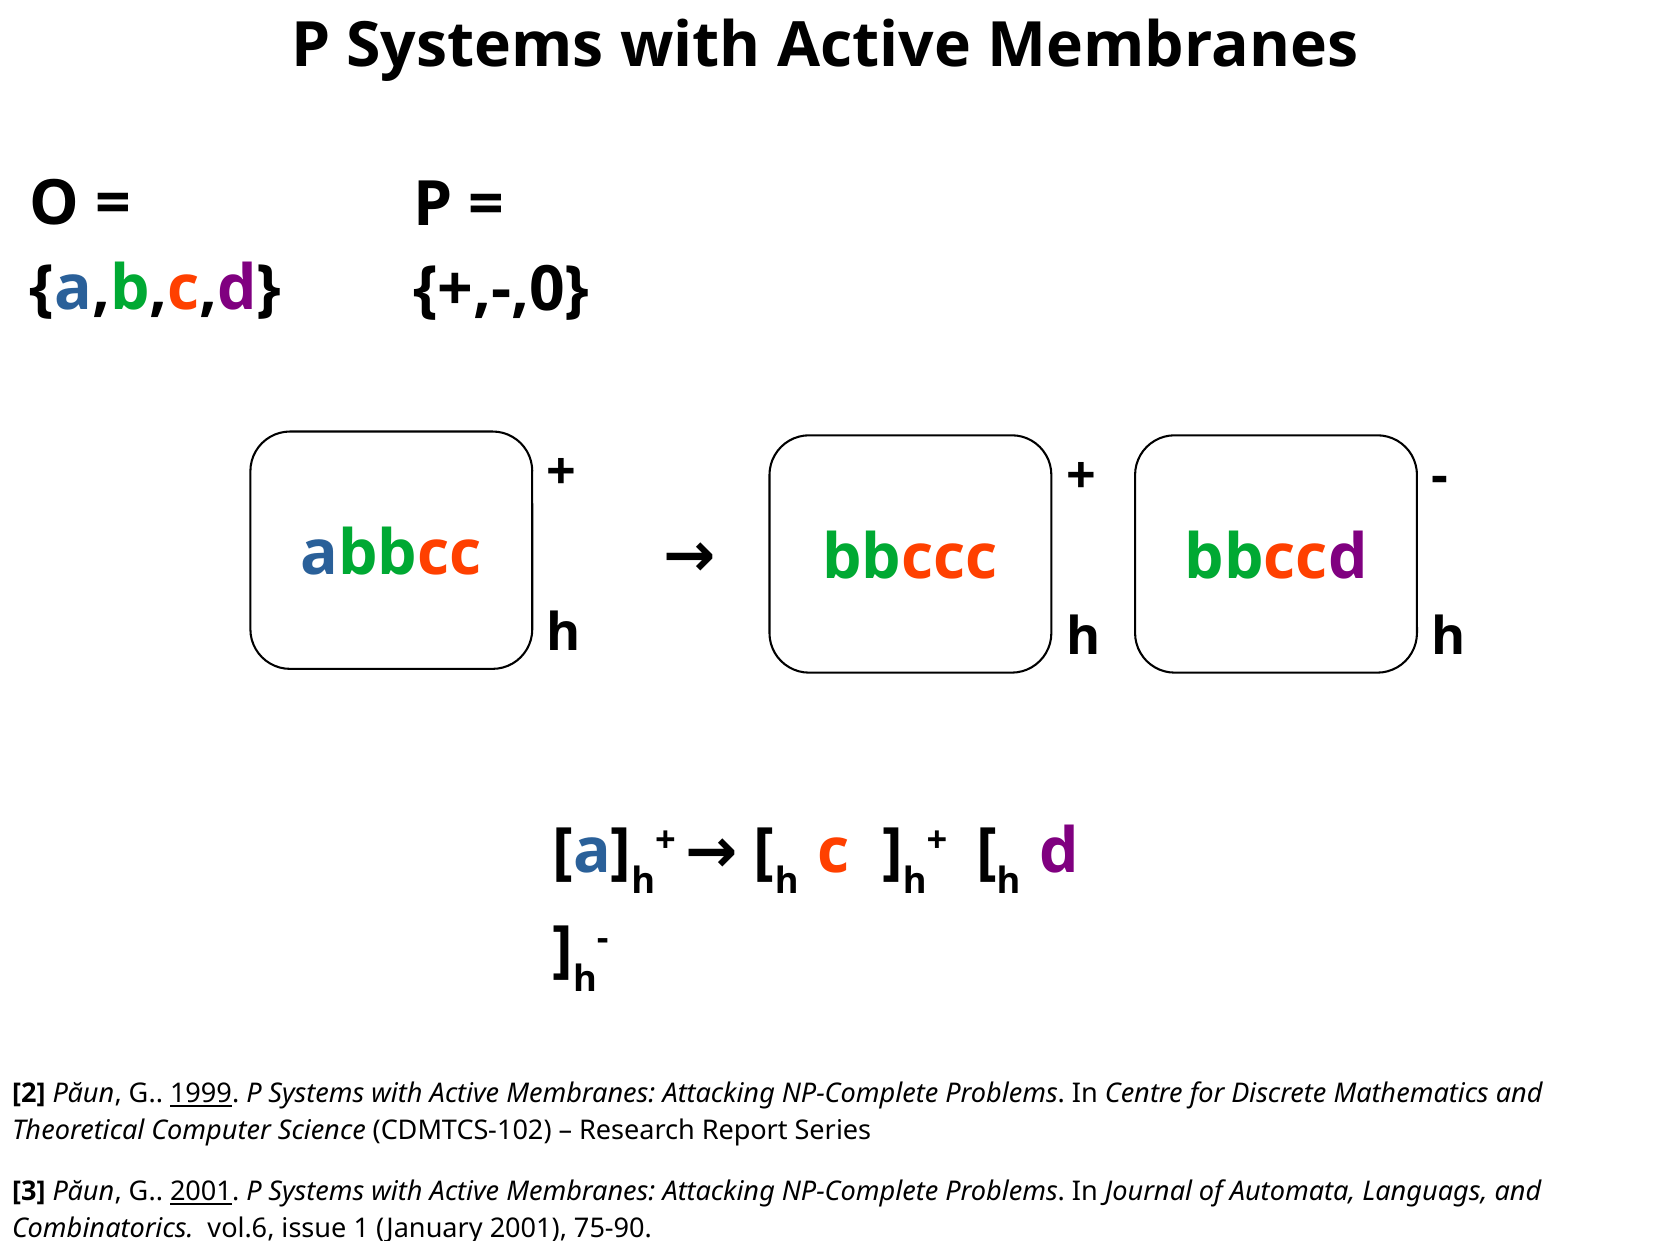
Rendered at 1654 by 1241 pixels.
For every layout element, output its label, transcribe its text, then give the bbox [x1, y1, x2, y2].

text_box bbccd [1135, 435, 1417, 673]
text_box [2] Păun, G.. 1999. P Systems with Active Membranes: Attacking NP-Complete Problems. In Centre for Discrete Mathematics and Theoretical Computer Science (CDMTCS-102) – Research Report Series [3] Păun, G.. 2001. P Systems with Active Membranes: Attacking NP-Complete Problems. In Journal of Automata, Languags, and Combinatorics. vol.6, issue 1 (January 2001), 75-90. [0, 1066, 1654, 1241]
title P Systems with Active Membranes [0, 1, 1651, 84]
text_box h [1051, 591, 1093, 676]
text_box h [1416, 591, 1458, 676]
text_box + [1051, 430, 1097, 514]
text_box h [532, 587, 574, 672]
text_box + [532, 426, 578, 510]
text_box P = {+,-,0} [398, 151, 684, 250]
text_box O = {a,b,c,d} [15, 150, 365, 248]
text_box abbcc [250, 431, 533, 669]
text_box → [648, 502, 731, 601]
text_box [a]h+ → [h c ]h+ [h d ]h- [521, 798, 1110, 910]
text_box bbccc [769, 435, 1052, 673]
text_box - [1416, 430, 1462, 514]
